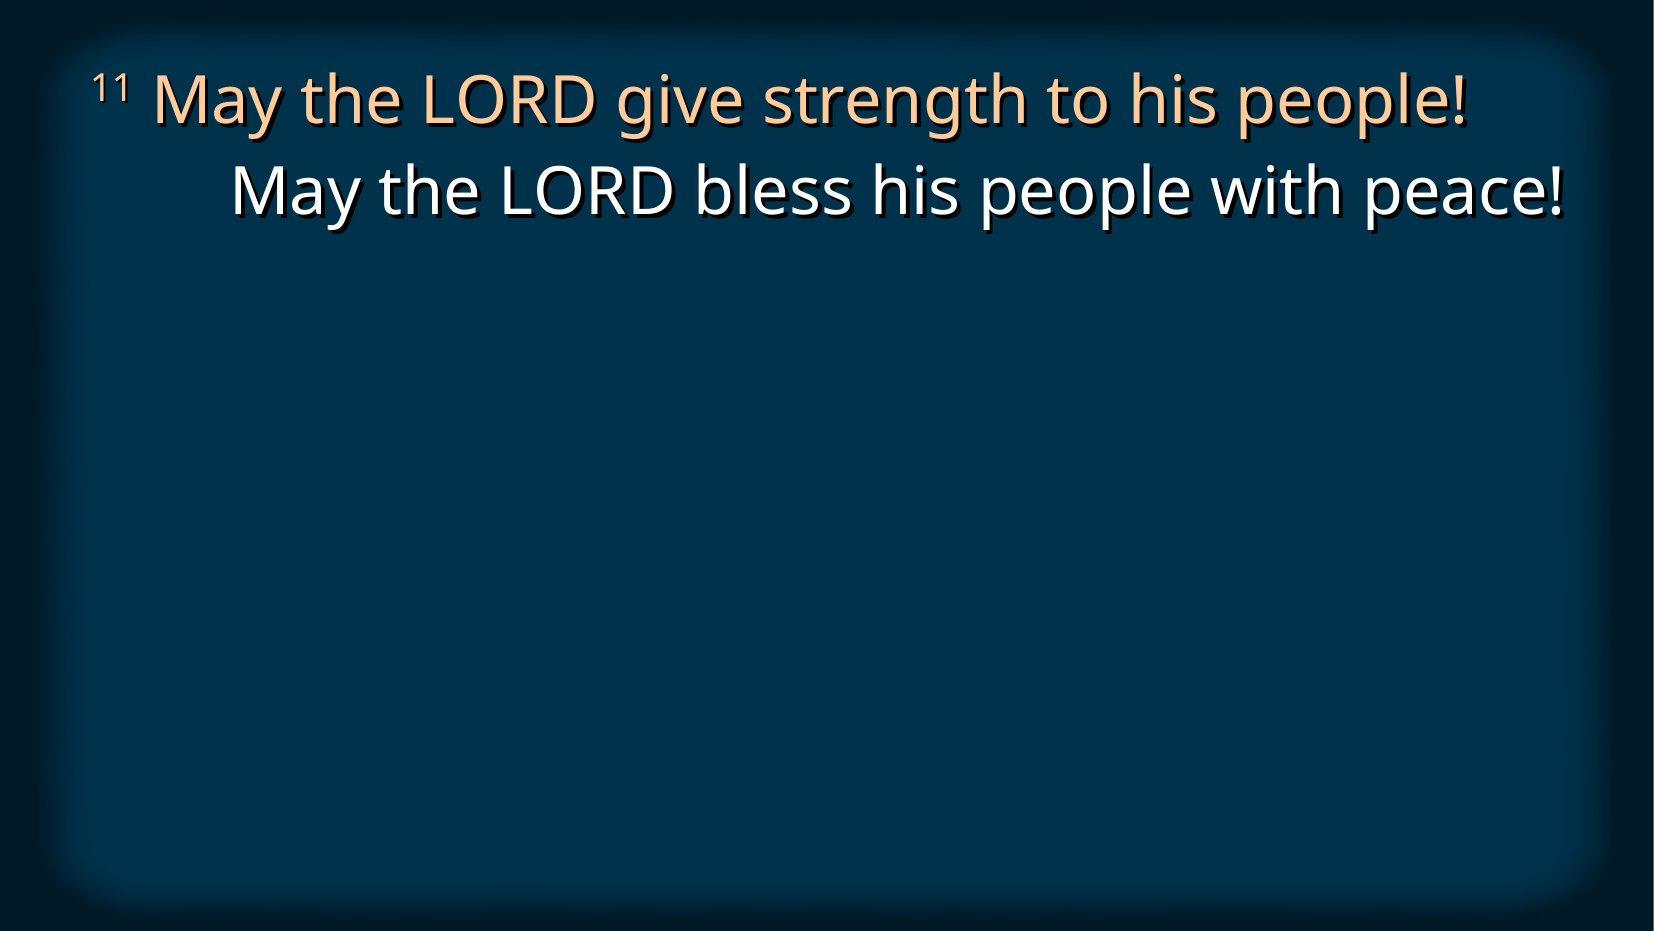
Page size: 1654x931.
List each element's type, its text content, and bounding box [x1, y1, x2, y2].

picture [0, 0, 1654, 931]
text_box 11 May the LORD give strength to his people! May the LORD bless his people with peace! [75, 45, 1591, 327]
